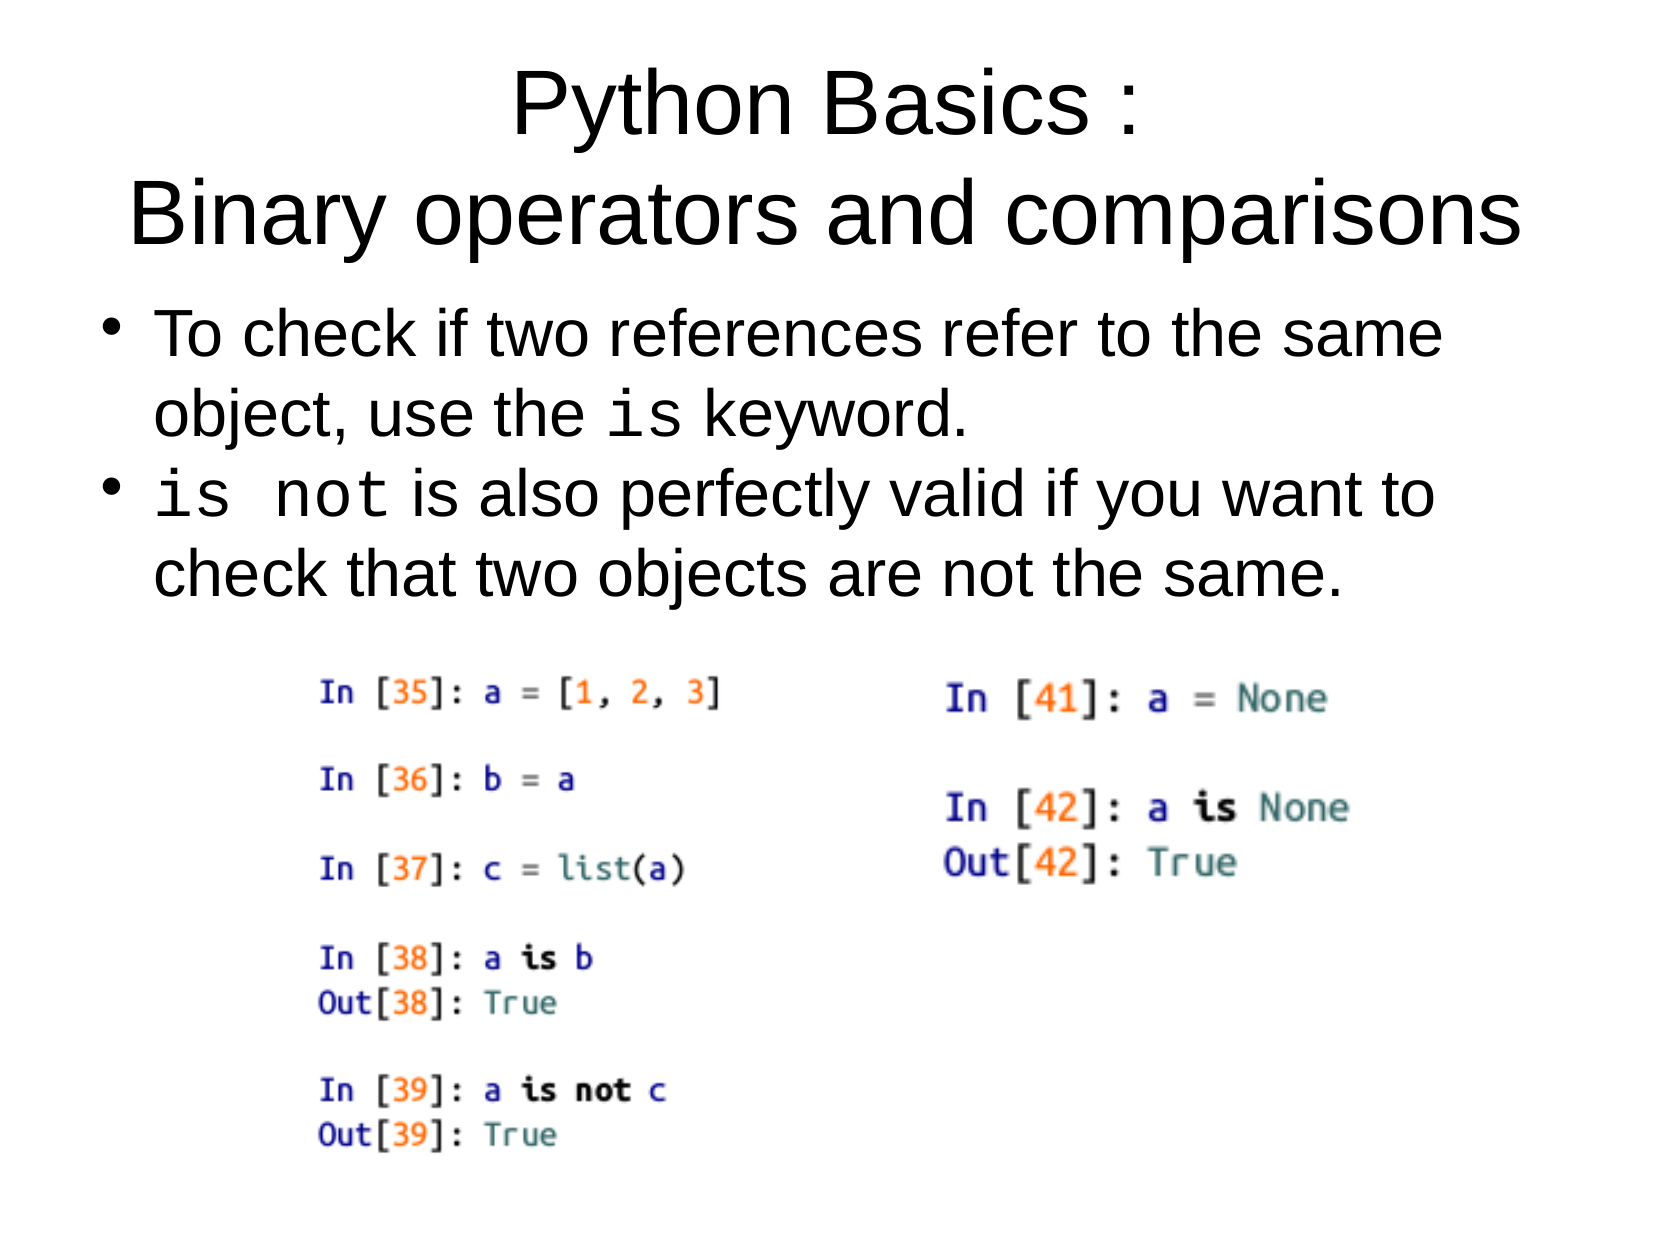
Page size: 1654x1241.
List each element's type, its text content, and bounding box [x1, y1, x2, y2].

text_box Python Basics : Binary operators and comparisons [82, 49, 1571, 257]
text_box To check if two references refer to the same object, use the is keyword. is not is also perfectly valid if you want to check that two objects are not the same. [82, 290, 1571, 1010]
picture [931, 677, 1397, 915]
picture [310, 668, 736, 1171]
